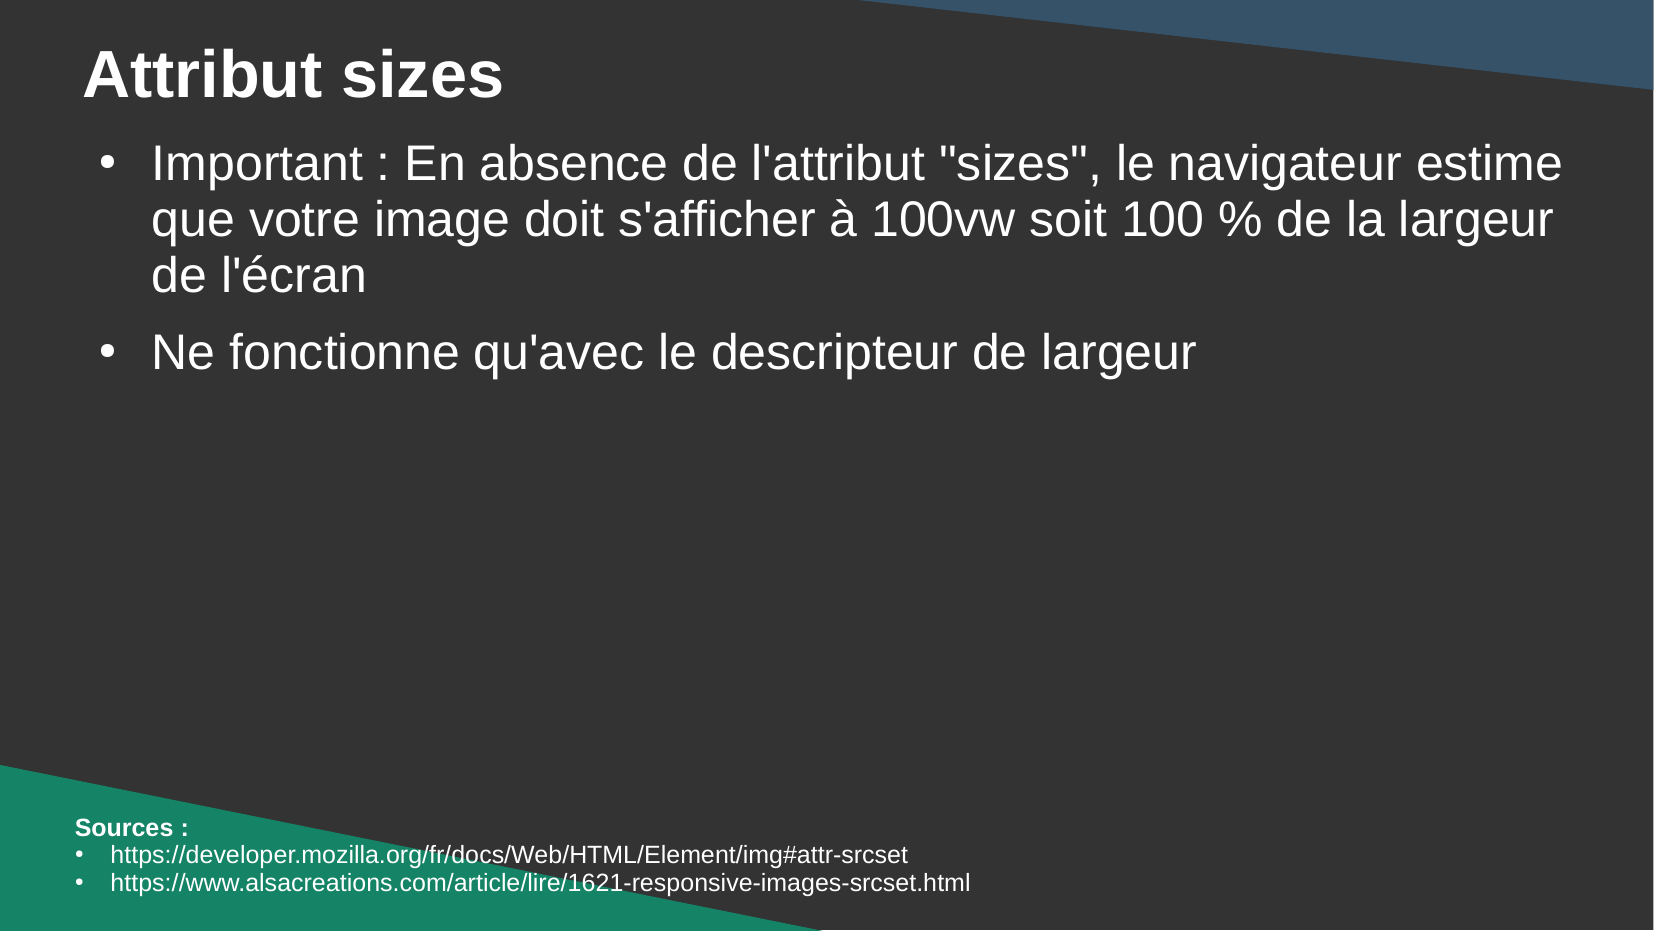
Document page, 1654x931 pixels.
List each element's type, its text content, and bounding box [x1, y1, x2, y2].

title Attribut sizes [82, 37, 1571, 122]
text_box [0, 764, 199, 931]
text_box [858, 0, 1654, 90]
text_box Sources : https://developer.mozilla.org/fr/docs/Web/HTML/Element/img#attr-srcset https://www.alsacreations.com/article/lire/1621-responsive-images-srcset.html [60, 805, 1546, 931]
list Important : En absence de l'attribut "sizes", le navigateur estime que votre image doit s'afficher à 100vw soit 100 % de la largeur de l'écran Ne fonctionne qu'avec le descripteur de largeur [80, 135, 1605, 426]
